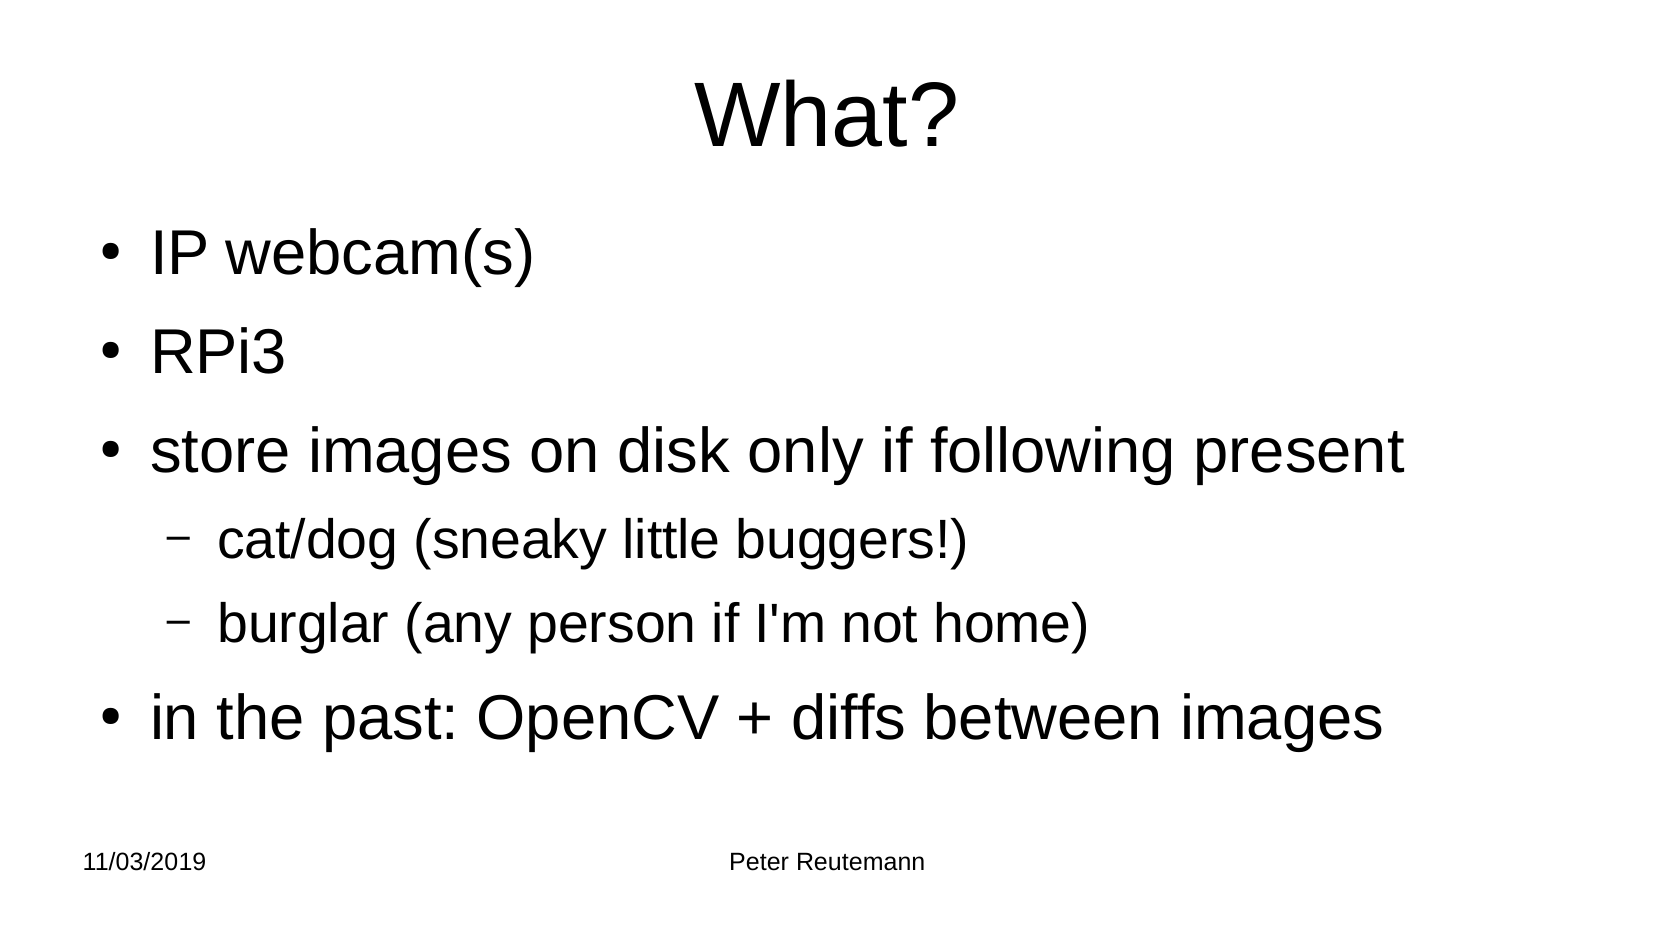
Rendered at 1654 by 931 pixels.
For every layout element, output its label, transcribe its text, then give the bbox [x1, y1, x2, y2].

list IP webcam(s) RPi3 store images on disk only if following present cat/dog (sneaky little buggers!) burglar (any person if I'm not home) in the past: OpenCV + diffs between images [82, 217, 1571, 758]
title What? [82, 37, 1571, 193]
